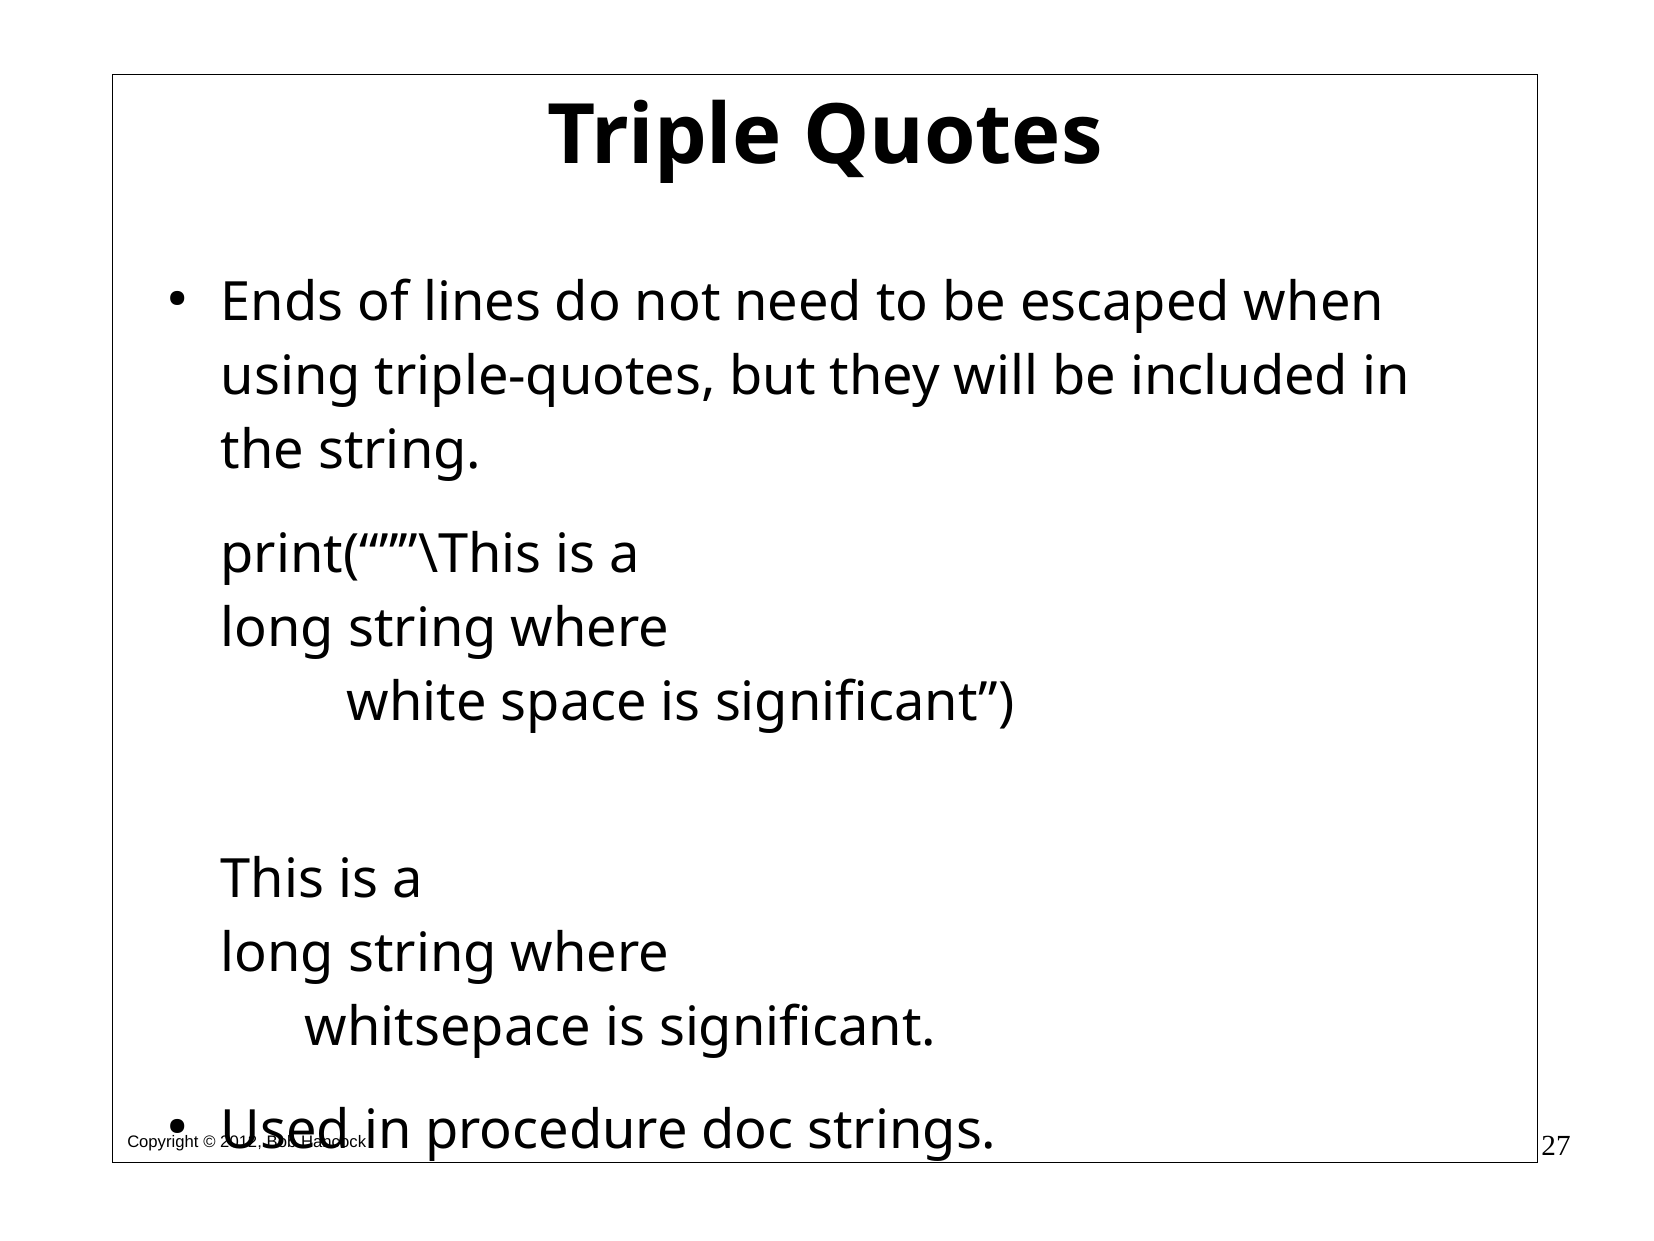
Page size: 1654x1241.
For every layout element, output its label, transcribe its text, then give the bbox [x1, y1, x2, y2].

text_box Copyright © 2012, Bob Hancock [112, 1125, 382, 1159]
title Triple Quotes [112, 75, 1538, 188]
list Ends of lines do not need to be escaped when using triple-quotes, but they will be included in the string. print(“””\This is a long string where white space is significant”) This is a long string where whitsepace is significant. Used in procedure doc strings. [150, 262, 1501, 1126]
